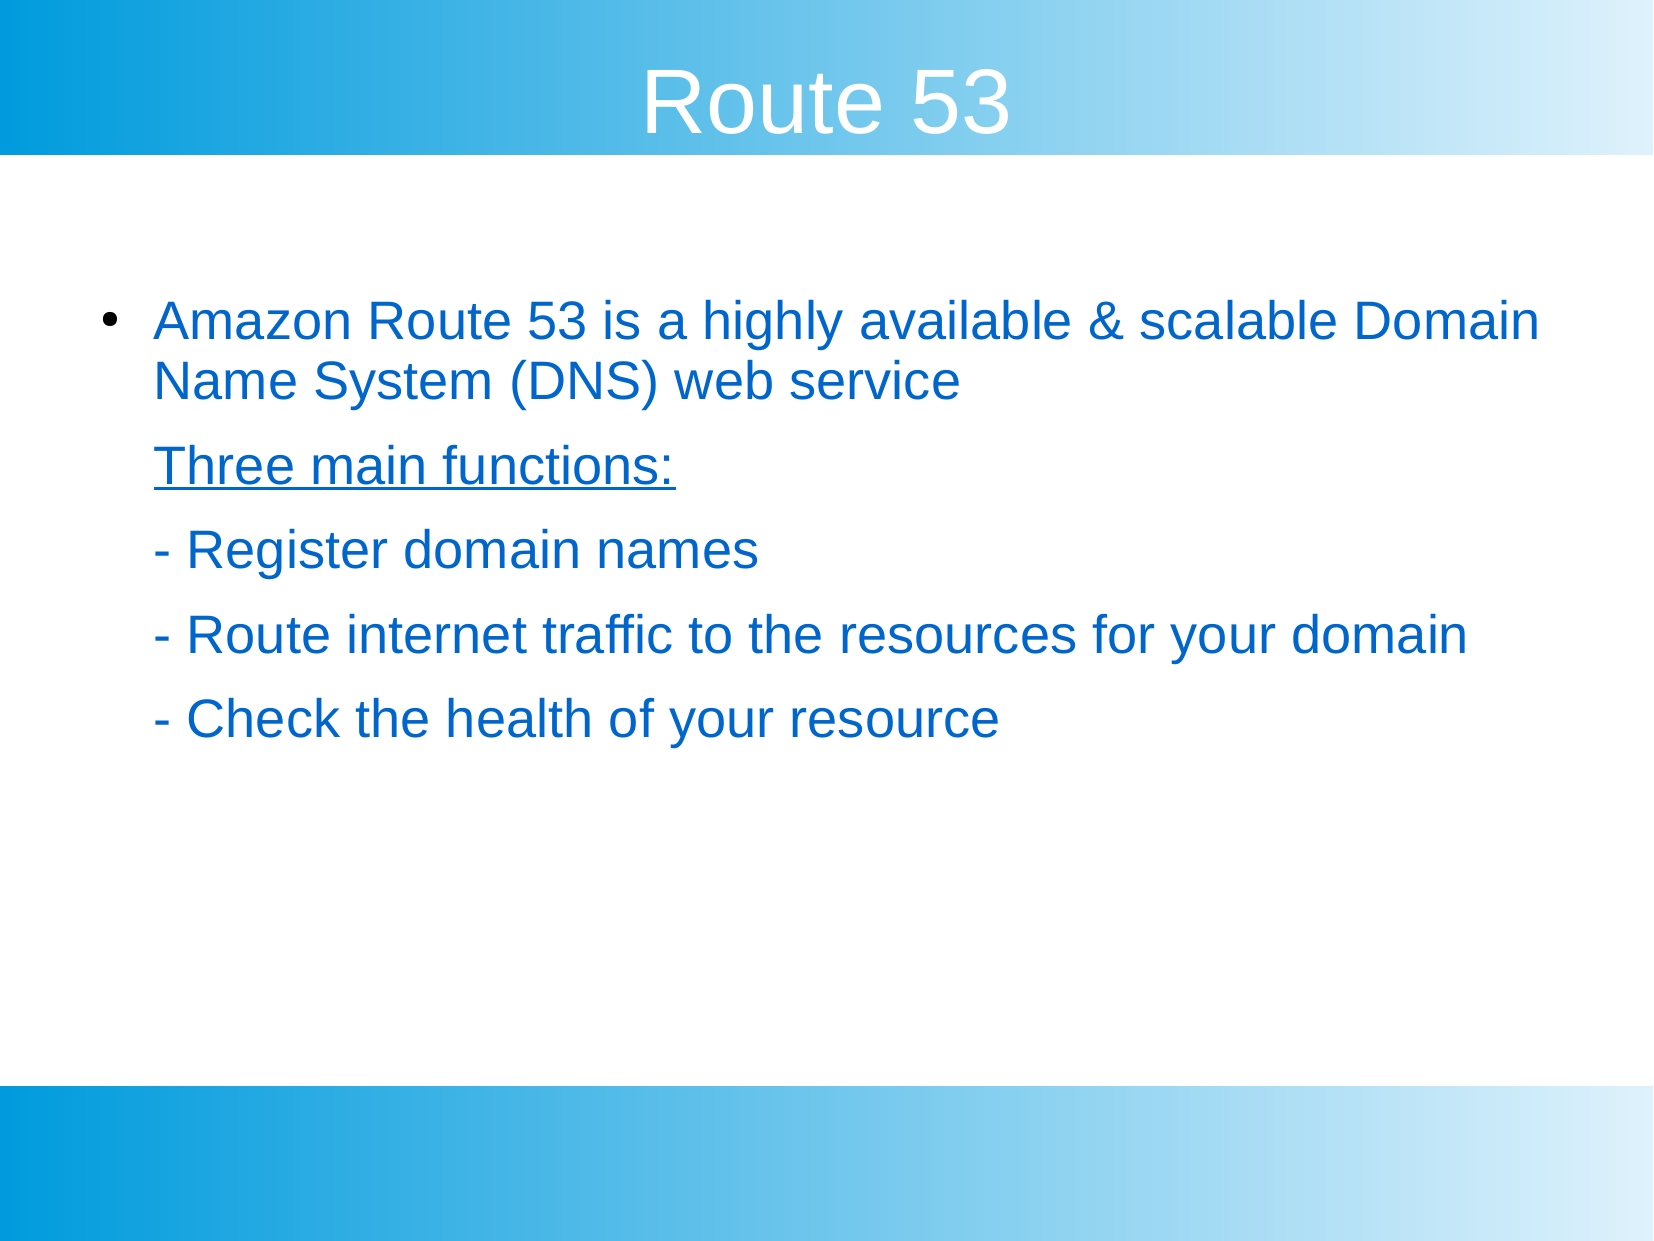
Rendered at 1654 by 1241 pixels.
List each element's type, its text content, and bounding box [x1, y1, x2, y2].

list Amazon Route 53 is a highly available & scalable Domain Name System (DNS) web service Three main functions: - Register domain names - Route internet traffic to the resources for your domain - Check the health of your resource [82, 290, 1571, 1010]
title Route 53 [82, 49, 1571, 155]
